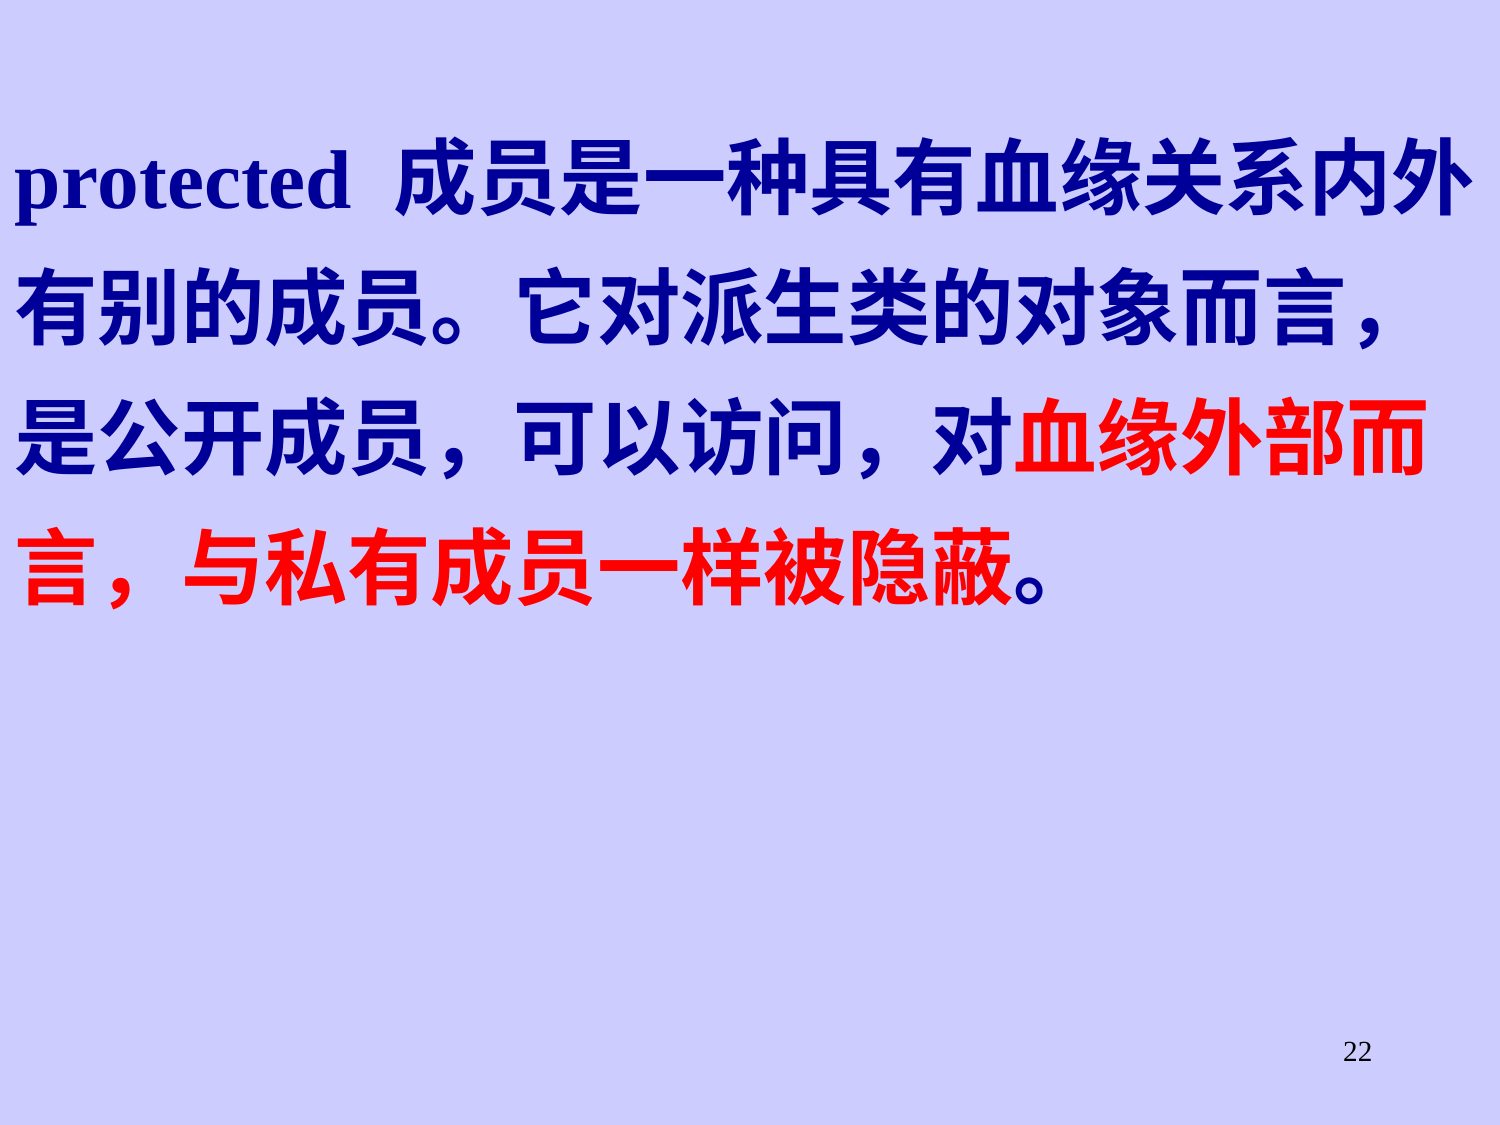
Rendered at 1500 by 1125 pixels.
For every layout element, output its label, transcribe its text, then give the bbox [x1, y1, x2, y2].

text_box protected 成员是一种具有血缘关系内外有别的成员。它对派生类的对象而言，是公开成员，可以访问，对血缘外部而言，与私有成员一样被隐蔽。 [0, 87, 1500, 623]
text_box <编号> [1074, 1025, 1388, 1101]
